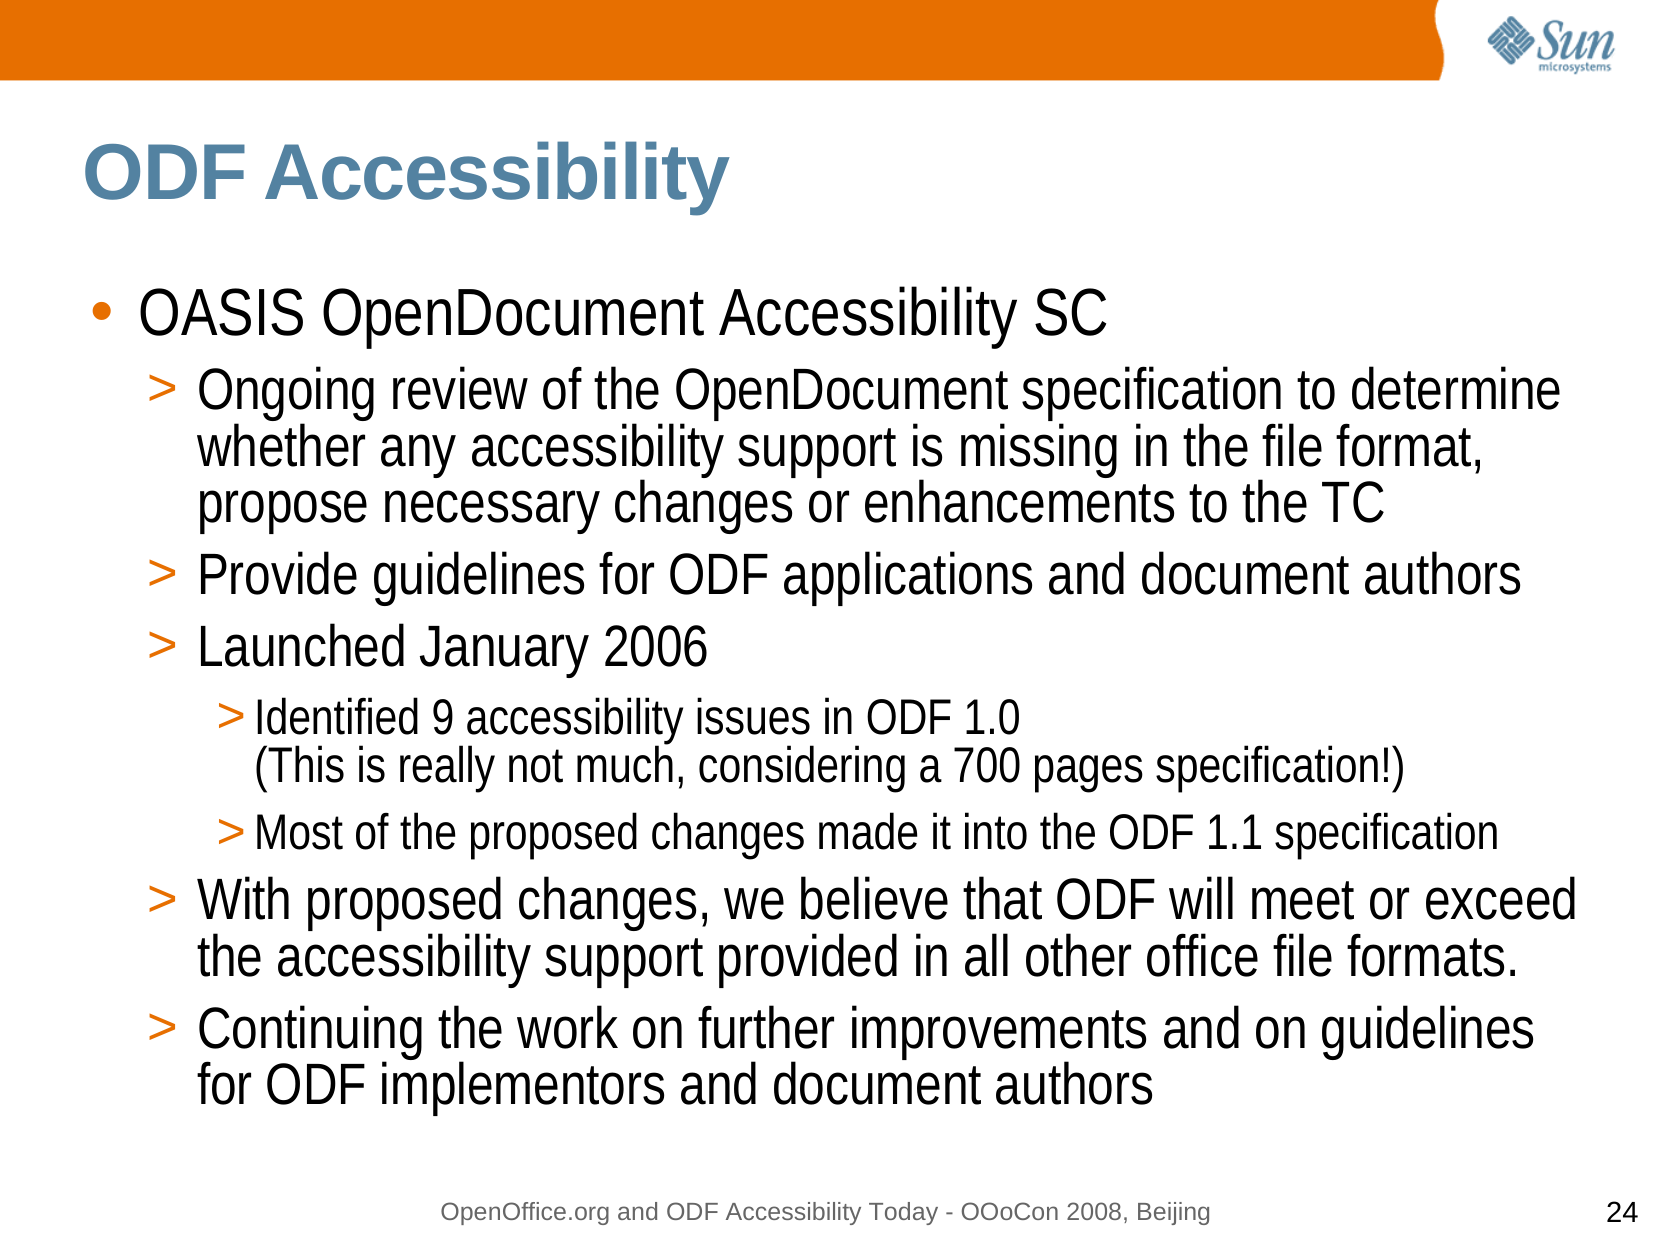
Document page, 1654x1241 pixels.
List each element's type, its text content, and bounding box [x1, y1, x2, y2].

title ODF Accessibility [82, 135, 1585, 251]
picture [0, 0, 1654, 83]
list OASIS OpenDocument Accessibility SC Ongoing review of the OpenDocument specification to determine whether any accessibility support is missing in the file format, propose necessary changes or enhancements to the TC Provide guidelines for ODF applications and document authors Launched January 2006 Identified 9 accessibility issues in ODF 1.0 (This is really not much, considering a 700 pages specification!) Most of the proposed changes made it into the ODF 1.1 specification With proposed changes, we believe that ODF will meet or exceed the accessibility support provided in all other office file formats. Continuing the work on further improvements and on guidelines for ODF implementors and document authors [71, 283, 1587, 1121]
